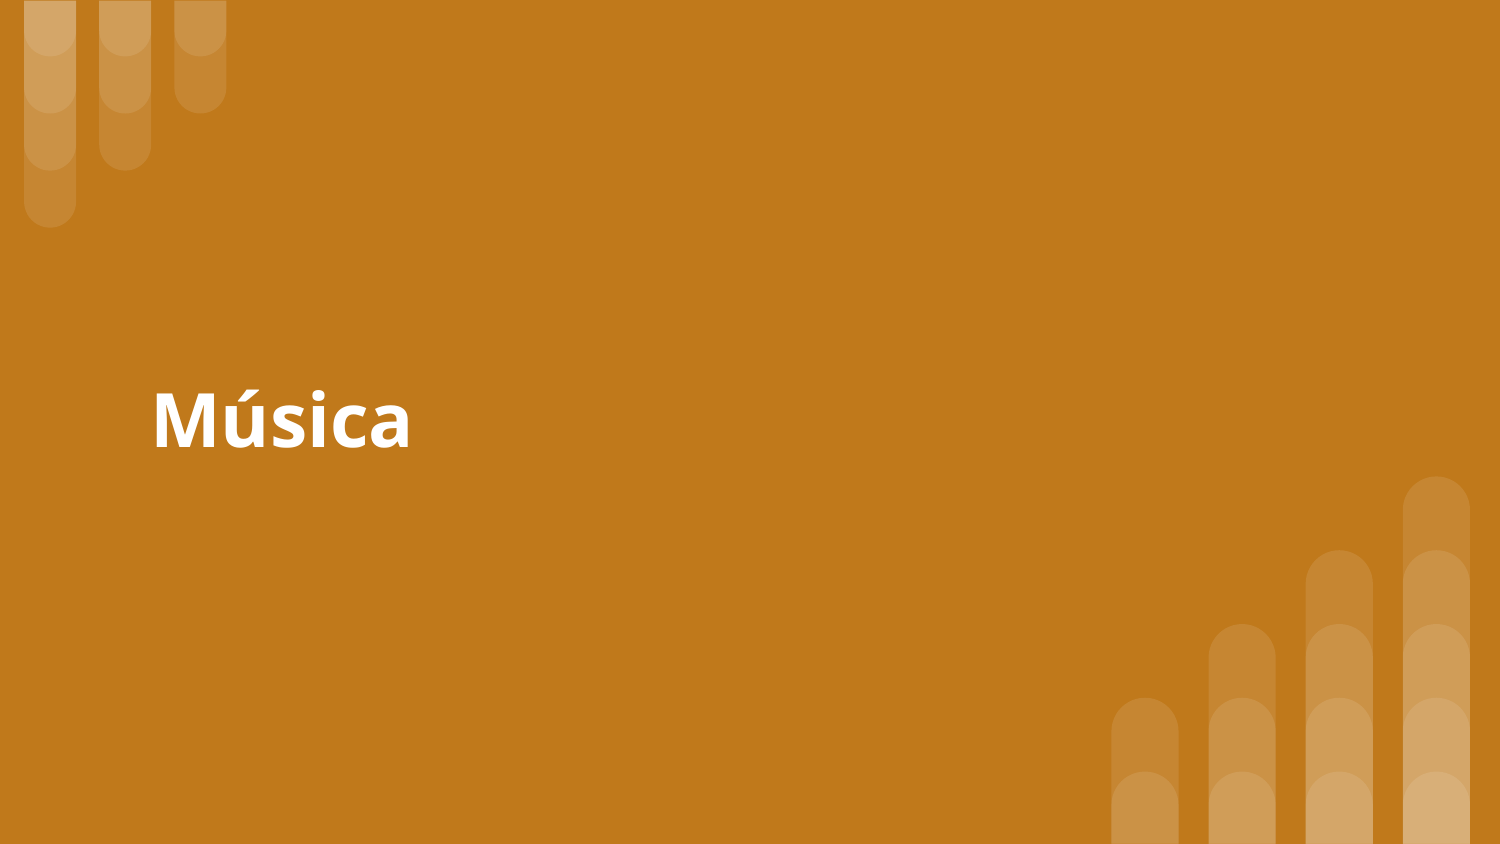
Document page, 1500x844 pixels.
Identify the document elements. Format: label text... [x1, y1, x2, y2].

title Música [135, 264, 462, 572]
